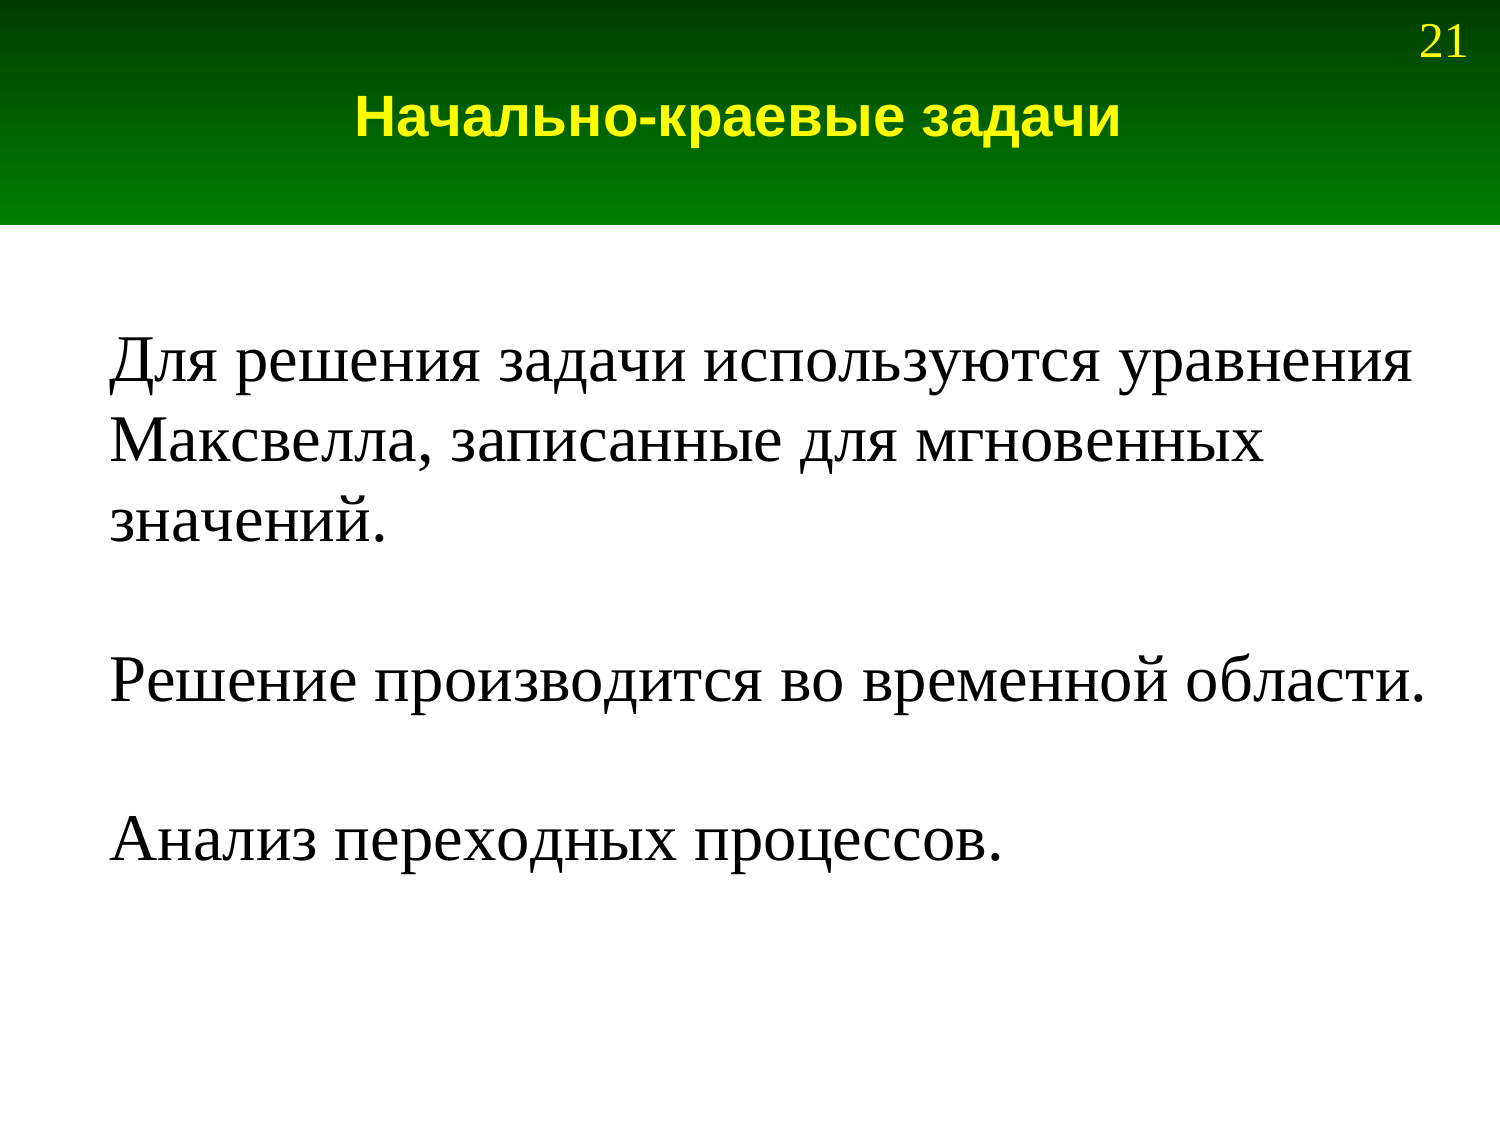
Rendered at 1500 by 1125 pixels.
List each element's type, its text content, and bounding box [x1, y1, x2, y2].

title Начально-краевые задачи [88, 18, 1389, 207]
text_box Для решения задачи используются уравнения Максвелла, записанные для мгновенных значений. Решение производится во временной области. Анализ переходных процессов. [94, 307, 1465, 883]
